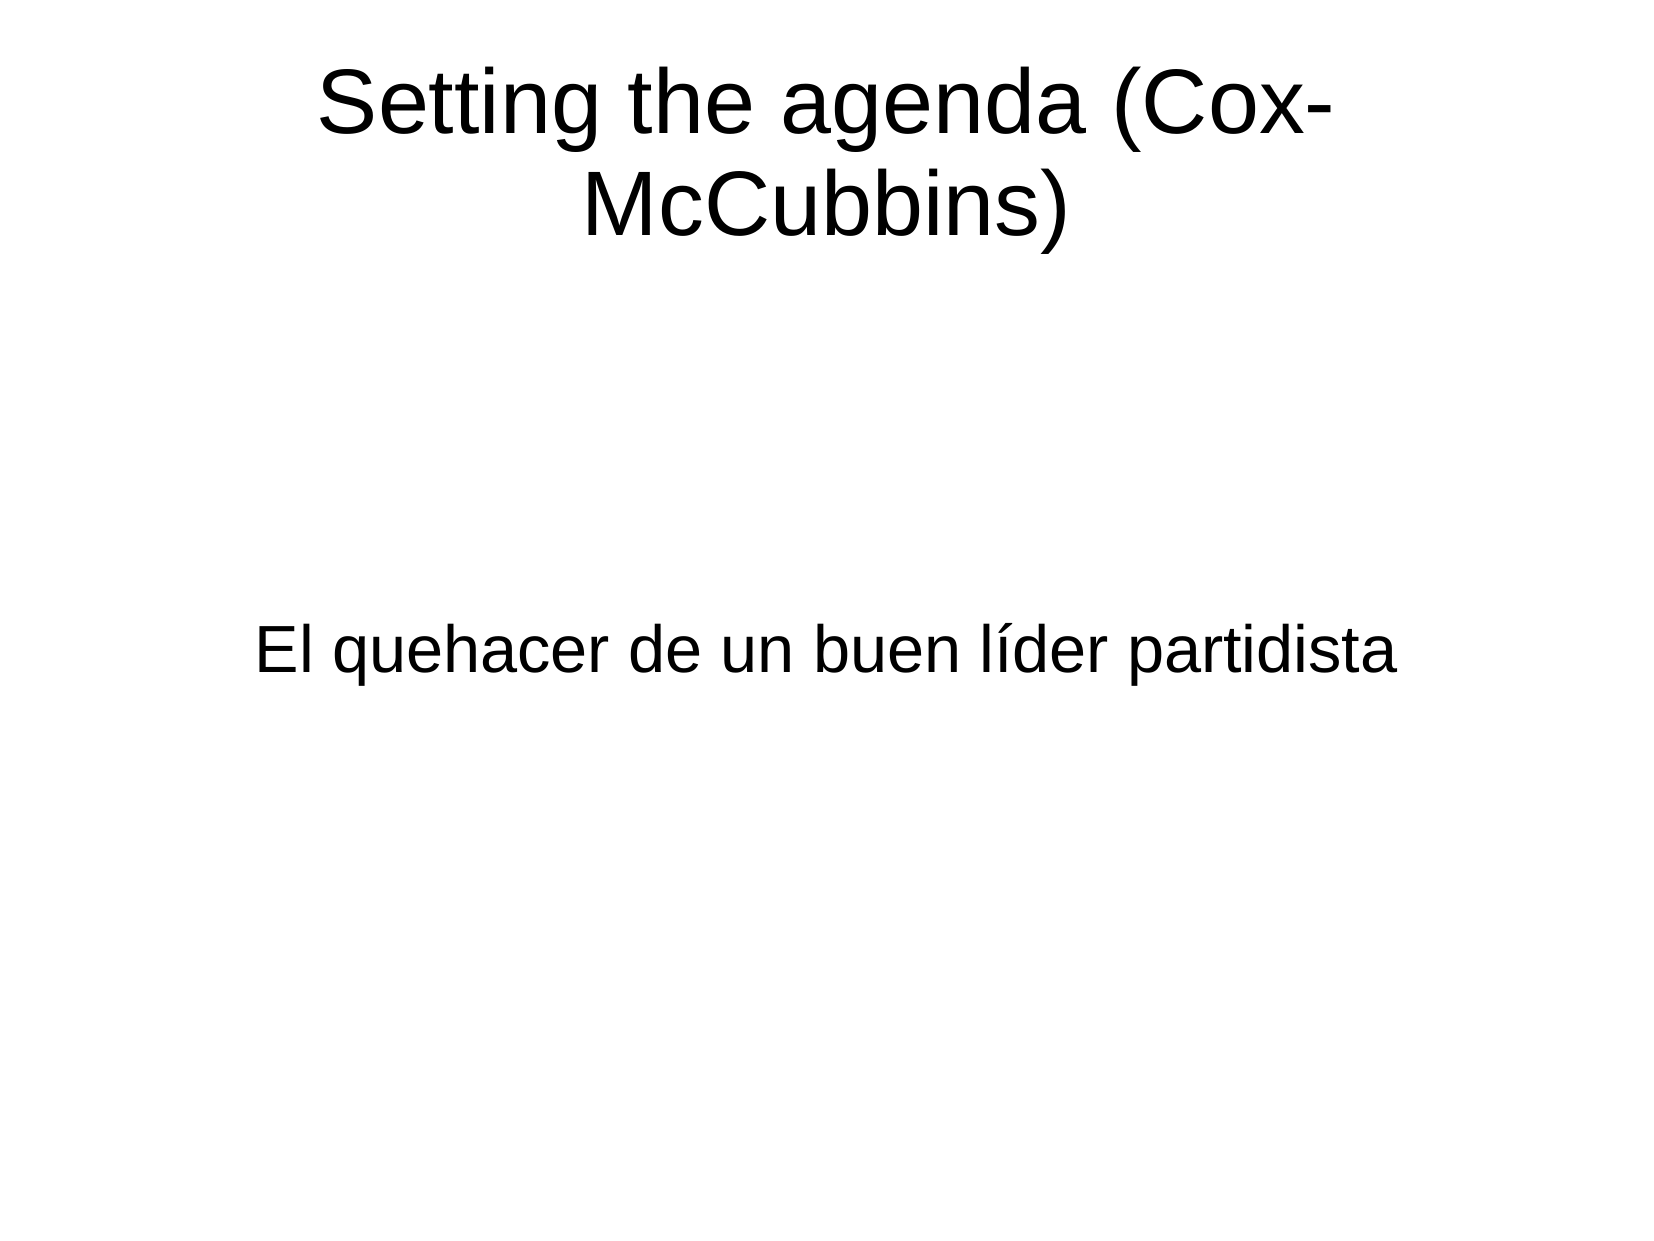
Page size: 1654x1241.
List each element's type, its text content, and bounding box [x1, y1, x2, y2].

title Setting the agenda (Cox-McCubbins) [82, 49, 1571, 257]
subtitle El quehacer de un buen líder partidista [82, 290, 1571, 1010]
